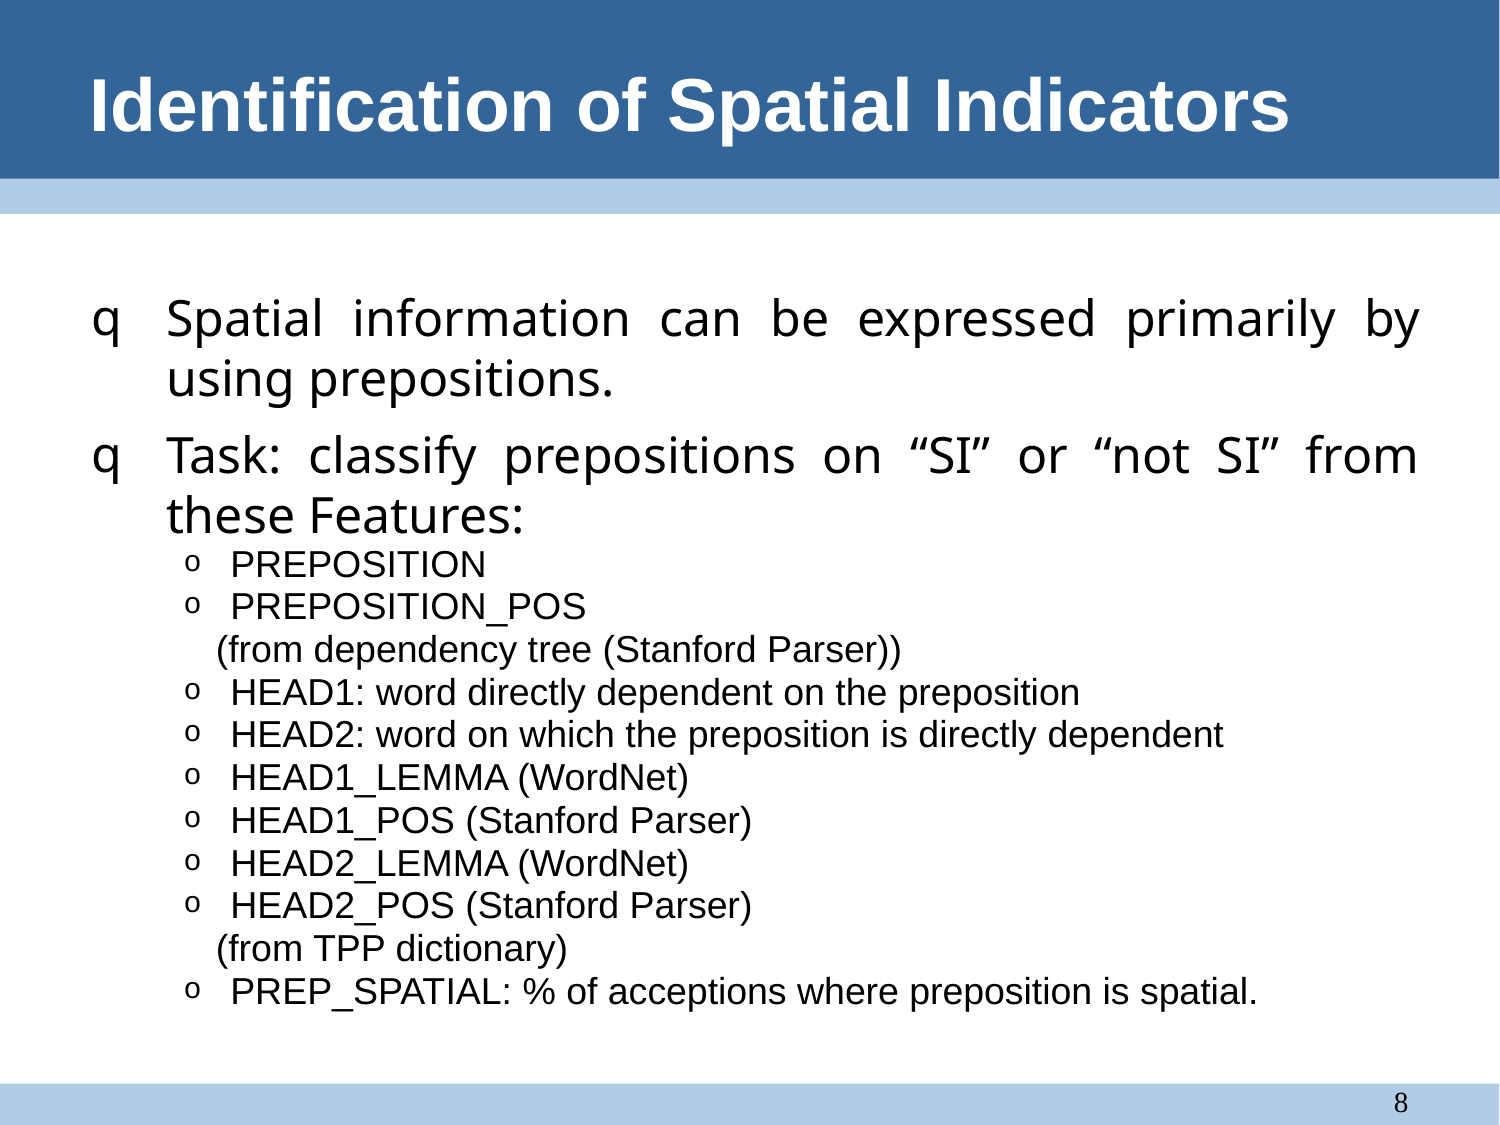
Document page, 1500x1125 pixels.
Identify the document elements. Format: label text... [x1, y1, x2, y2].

text_box Identification of Spatial Indicators [74, 42, 1436, 161]
slide_number <número> [1074, 1076, 1424, 1125]
list Spatial information can be expressed primarily by using prepositions. Task: classify prepositions on “SI” or “not SI” from these Features: PREPOSITION PREPOSITION_POS (from dependency tree (Stanford Parser)) HEAD1: word directly dependent on the preposition HEAD2: word on which the preposition is directly dependent HEAD1_LEMMA (WordNet) HEAD1_POS (Stanford Parser) HEAD2_LEMMA (WordNet) HEAD2_POS (Stanford Parser) (from TPP dictionary) PREP_SPATIAL: % of acceptions where preposition is spatial. [75, 278, 1436, 1035]
